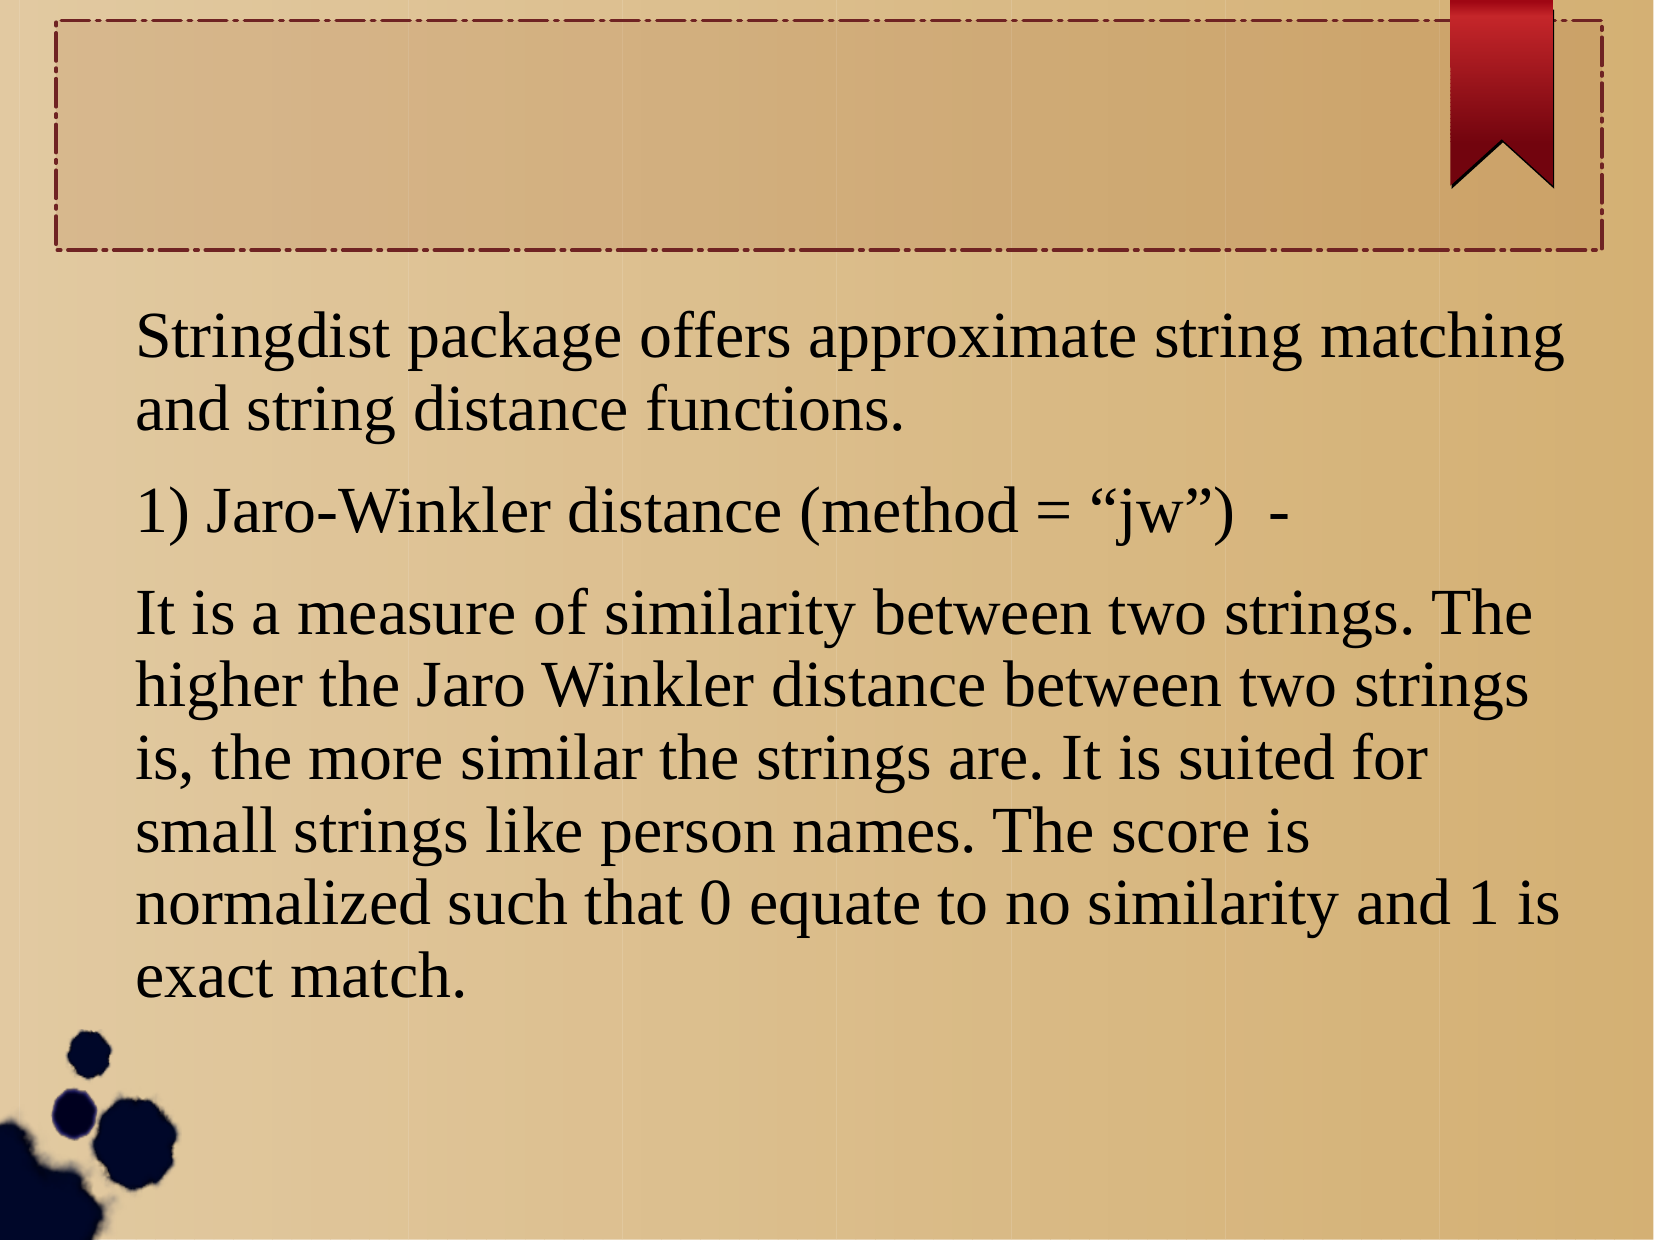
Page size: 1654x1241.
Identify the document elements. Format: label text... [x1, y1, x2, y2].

list Stringdist package offers approximate string matching and string distance functions. 1) Jaro-Winkler distance (method = “jw”) - It is a measure of similarity between two strings. The higher the Jaro Winkler distance between two strings is, the more similar the strings are. It is suited for small strings like person names. The score is normalized such that 0 equate to no similarity and 1 is exact match. [82, 299, 1571, 1019]
